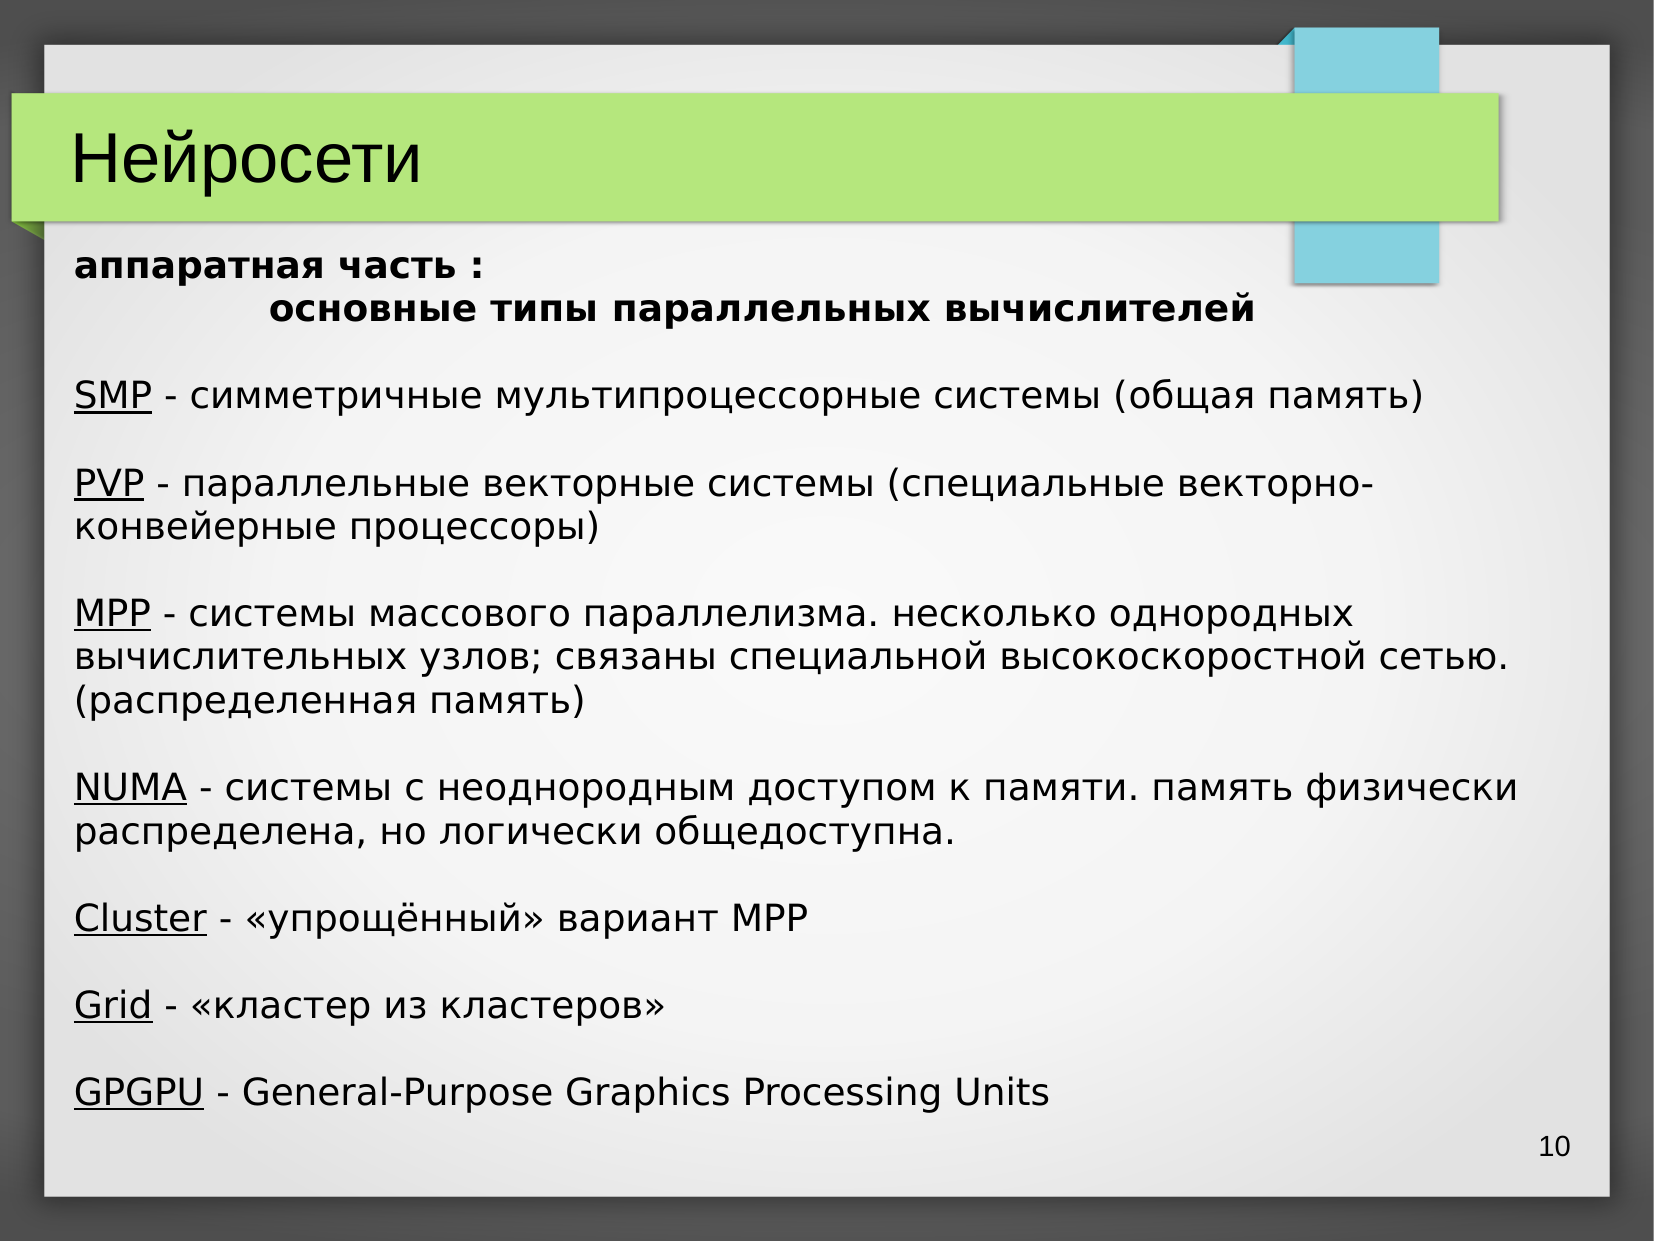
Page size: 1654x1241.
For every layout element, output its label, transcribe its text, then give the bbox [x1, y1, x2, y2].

text_box аппаратная часть : основные типы параллельных вычислителей SMP - симметричные мультипроцессорные системы (общая память) PVP - параллельные векторные системы (специальные векторно-конвейерные процессоры) MPP - системы массового параллелизма. несколько однородных вычислительных узлов; связаны специальной высокоскоростной сетью. (распределенная память) NUMA - системы с неоднородным доступом к памяти. память физически распределена, но логически общедоступна. Cluster - «упрощённый» вариант MPP Grid - «кластер из кластеров» GPGPU - General-Purpose Graphics Processing Units [59, 236, 1595, 1170]
title Нейросети [70, 118, 1205, 199]
picture [0, 0, 1654, 1241]
